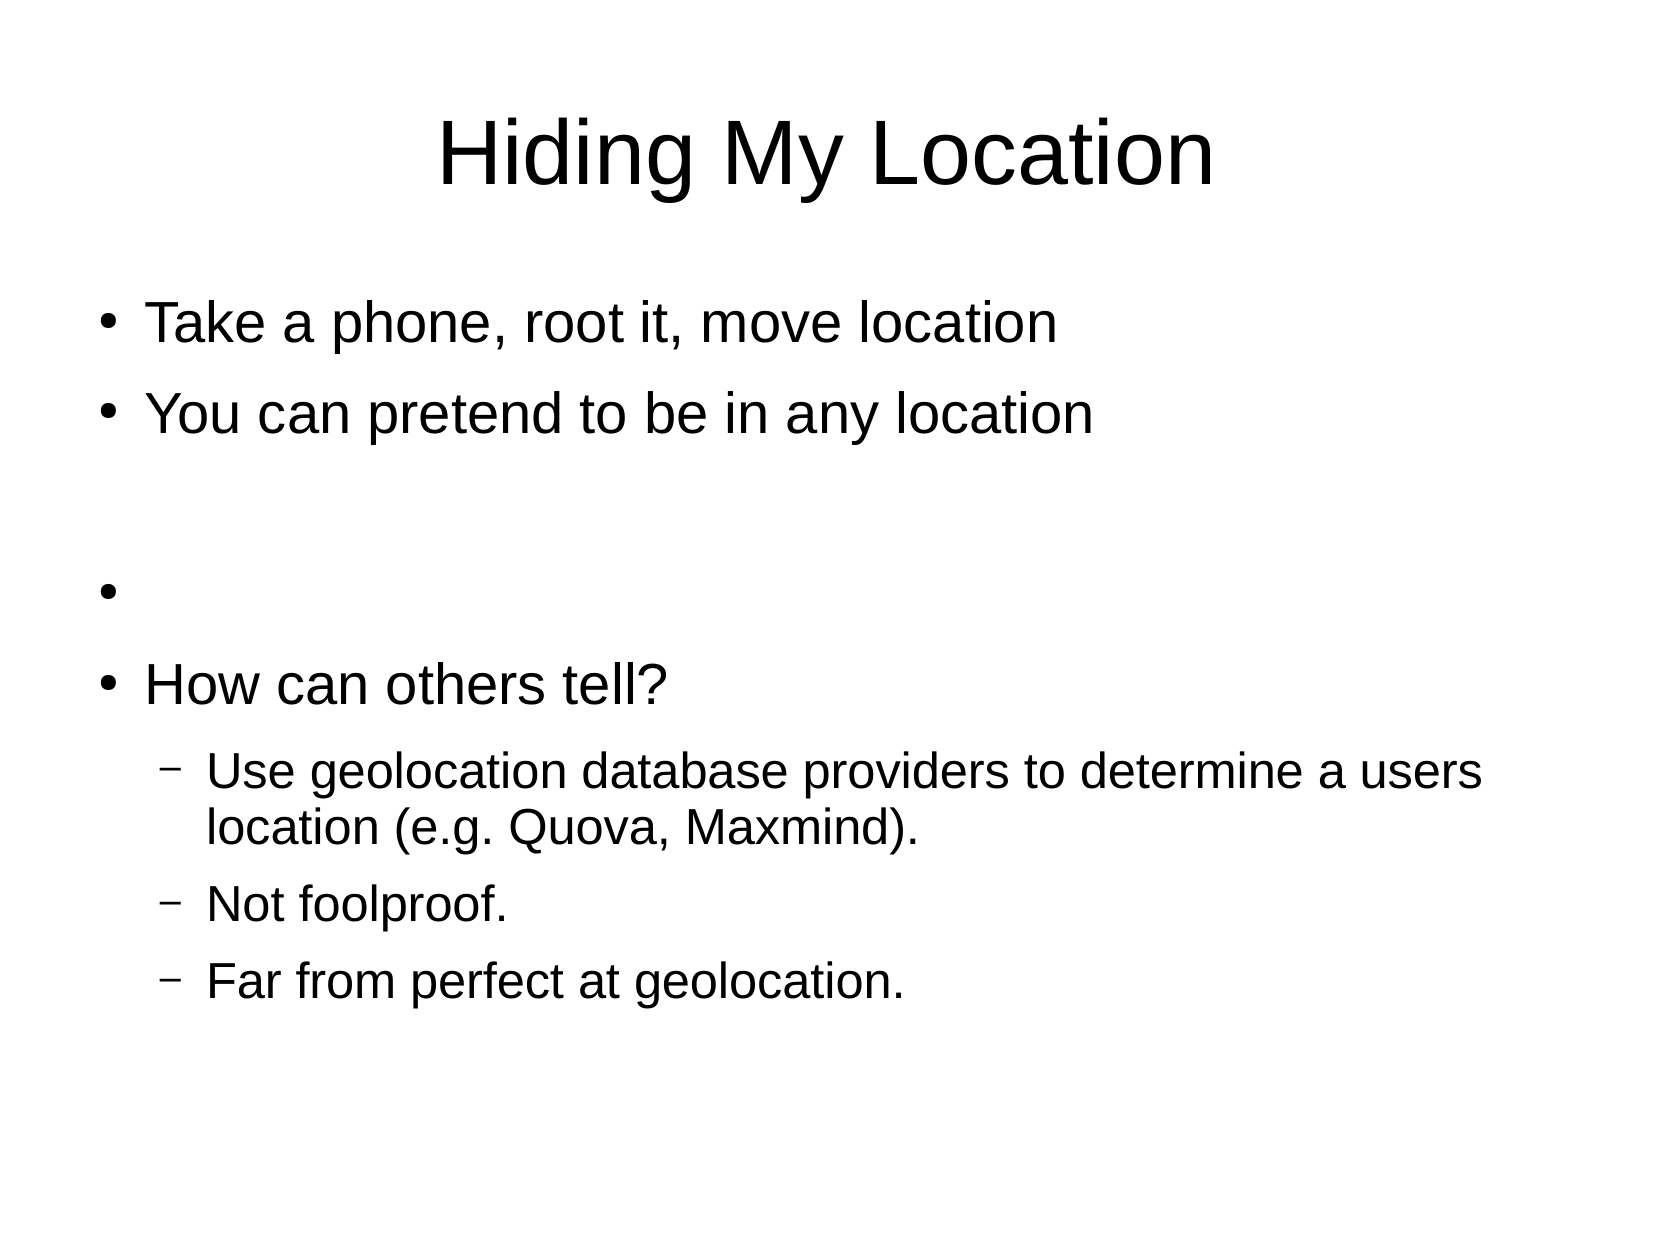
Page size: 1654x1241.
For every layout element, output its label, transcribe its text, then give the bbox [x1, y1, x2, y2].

title Hiding My Location [82, 49, 1571, 257]
list Take a phone, root it, move location You can pretend to be in any location How can others tell? Use geolocation database providers to determine a users location (e.g. Quova, Maxmind). Not foolproof. Far from perfect at geolocation. [82, 290, 1571, 1010]
